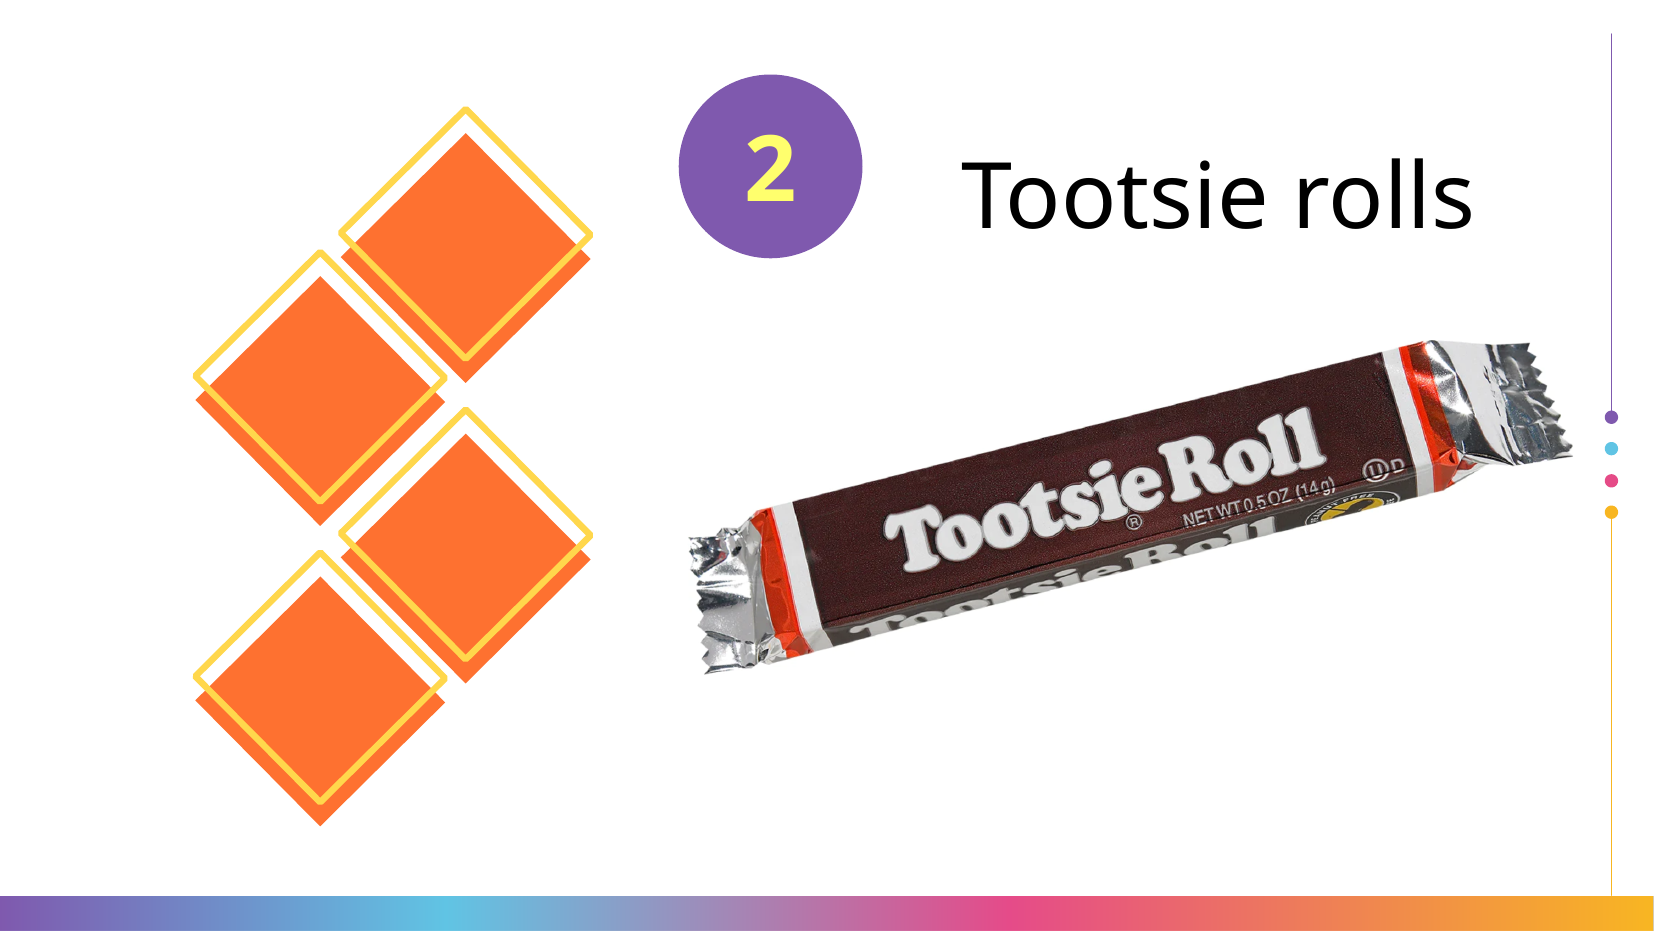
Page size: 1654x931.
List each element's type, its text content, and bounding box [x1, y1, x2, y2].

title Tootsie rolls [899, 107, 1538, 279]
picture [684, 337, 1576, 676]
picture [0, 896, 1654, 931]
text_box 2 [678, 74, 863, 259]
